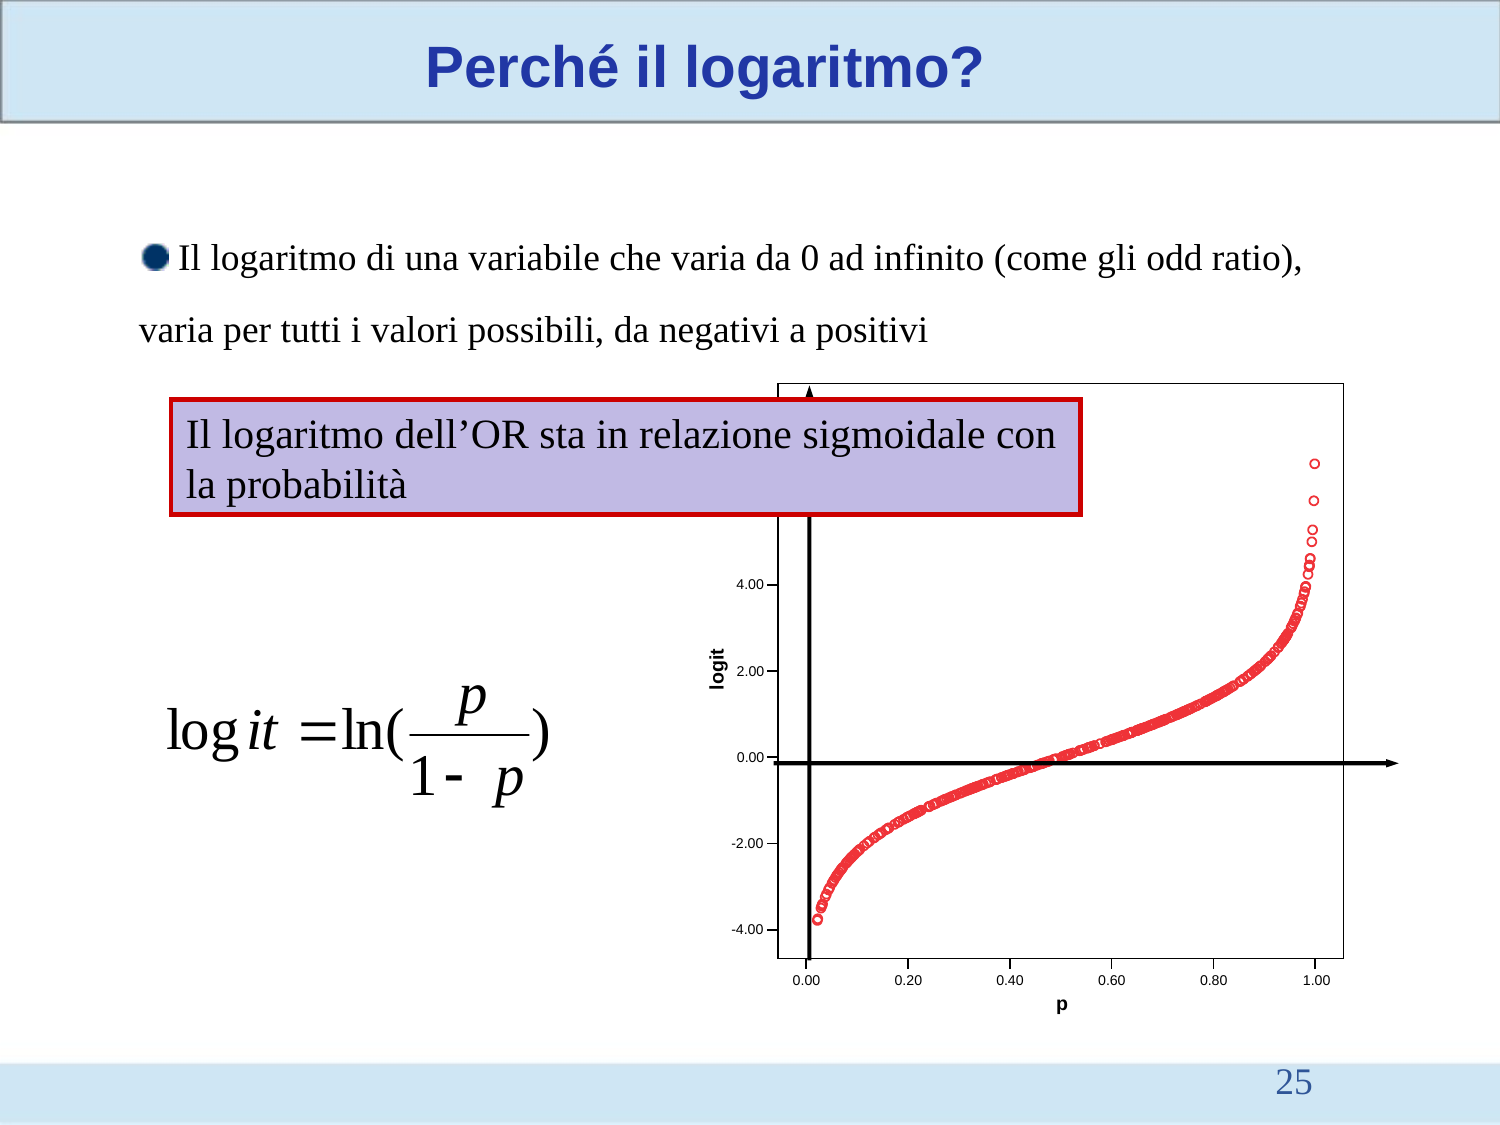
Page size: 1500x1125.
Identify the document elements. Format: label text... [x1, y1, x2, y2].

picture [0, 0, 1500, 1125]
text_box Il logaritmo dell’OR sta in relazione sigmoidale con la probabilità [171, 399, 1081, 515]
slide_number [1074, 1024, 1425, 1103]
text_box Il logaritmo di una variabile che varia da 0 ad infinito (come gli odd ratio), varia per tutti i valori possibili, da negativi a positivi [123, 198, 1368, 358]
chart [159, 657, 564, 820]
title Perché il logaritmo? [30, 0, 1381, 158]
